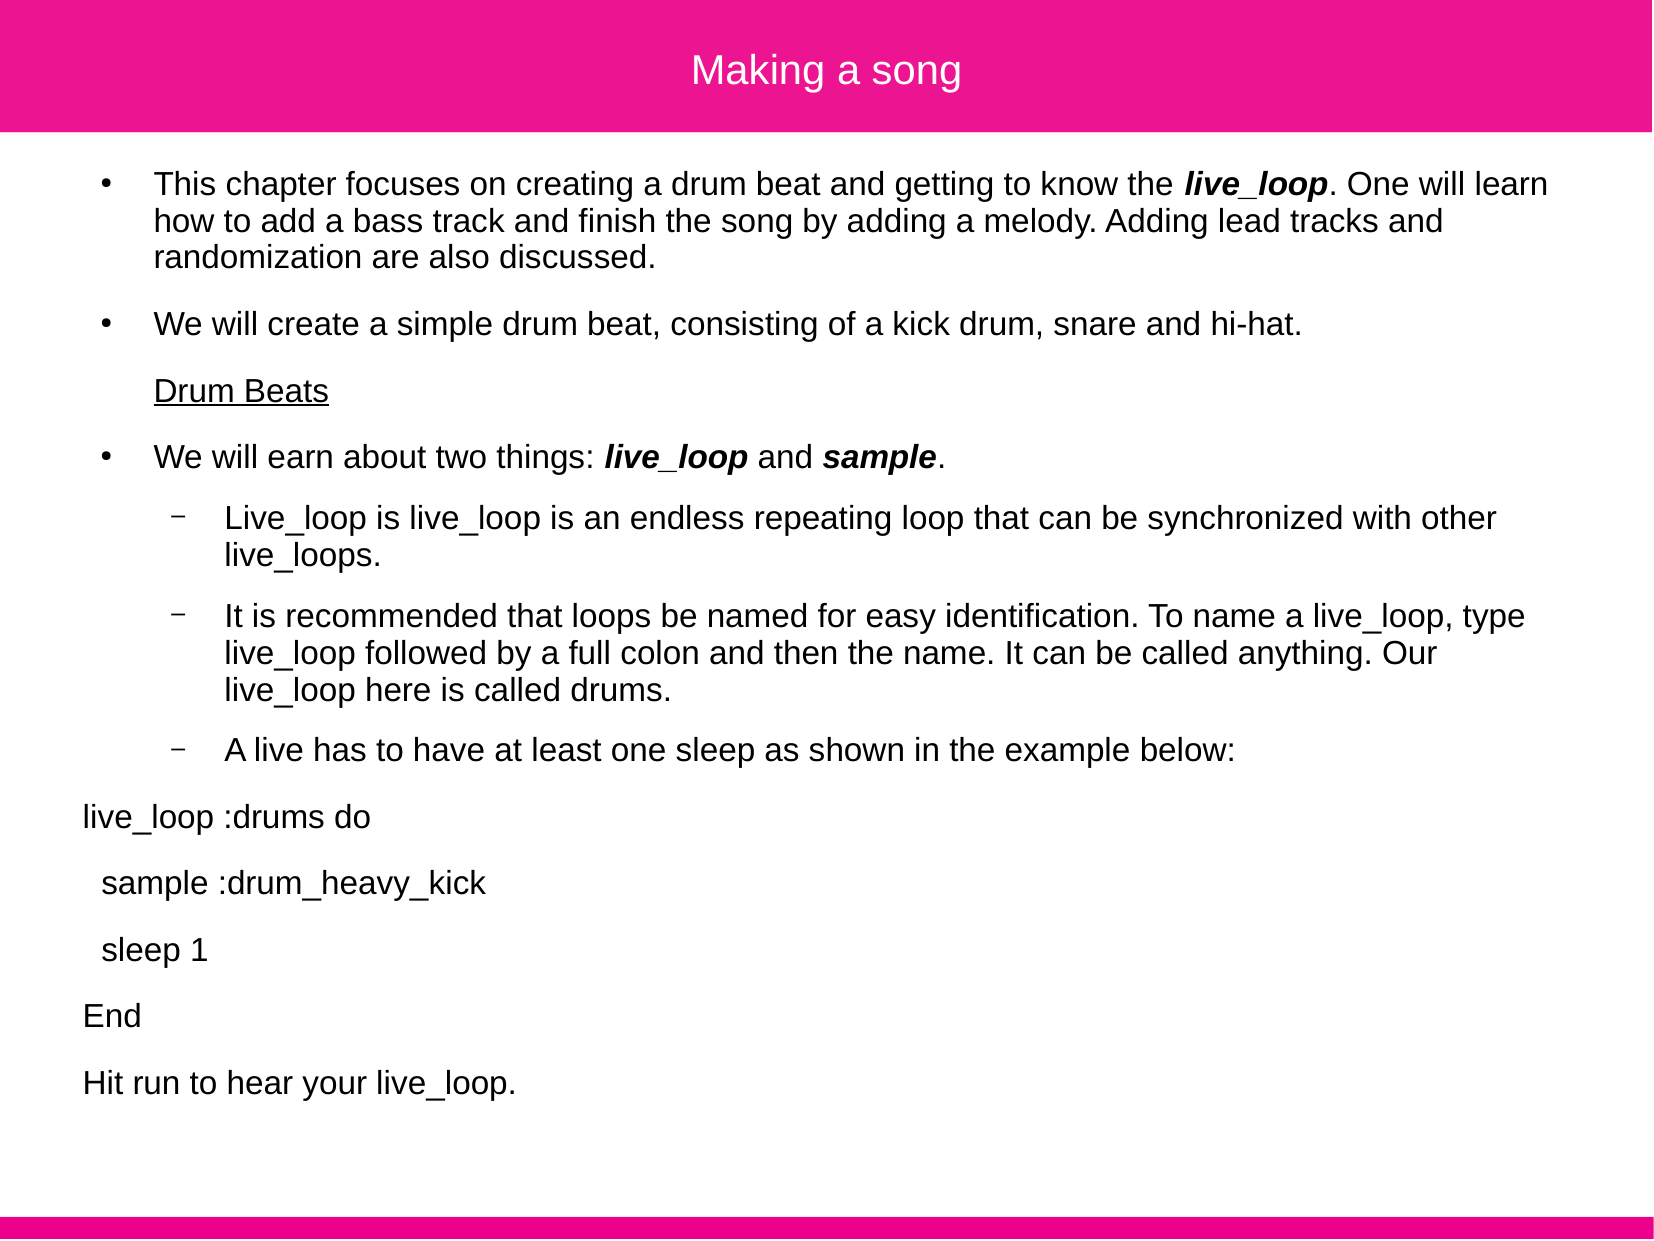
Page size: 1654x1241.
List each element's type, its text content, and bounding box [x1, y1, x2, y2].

title Making a song [82, 46, 1571, 94]
list This chapter focuses on creating a drum beat and getting to know the live_loop. One will learn how to add a bass track and finish the song by adding a melody. Adding lead tracks and randomization are also discussed. We will create a simple drum beat, consisting of a kick drum, snare and hi-hat. Drum Beats We will earn about two things: live_loop and sample. Live_loop is live_loop is an endless repeating loop that can be synchronized with other live_loops. It is recommended that loops be named for easy identification. To name a live_loop, type live_loop followed by a full colon and then the name. It can be called anything. Our live_loop here is called drums. A live has to have at least one sleep as shown in the example below: live_loop :drums do sample :drum_heavy_kick sleep 1 End Hit run to hear your live_loop. [82, 165, 1571, 1156]
picture [0, 0, 1654, 1241]
